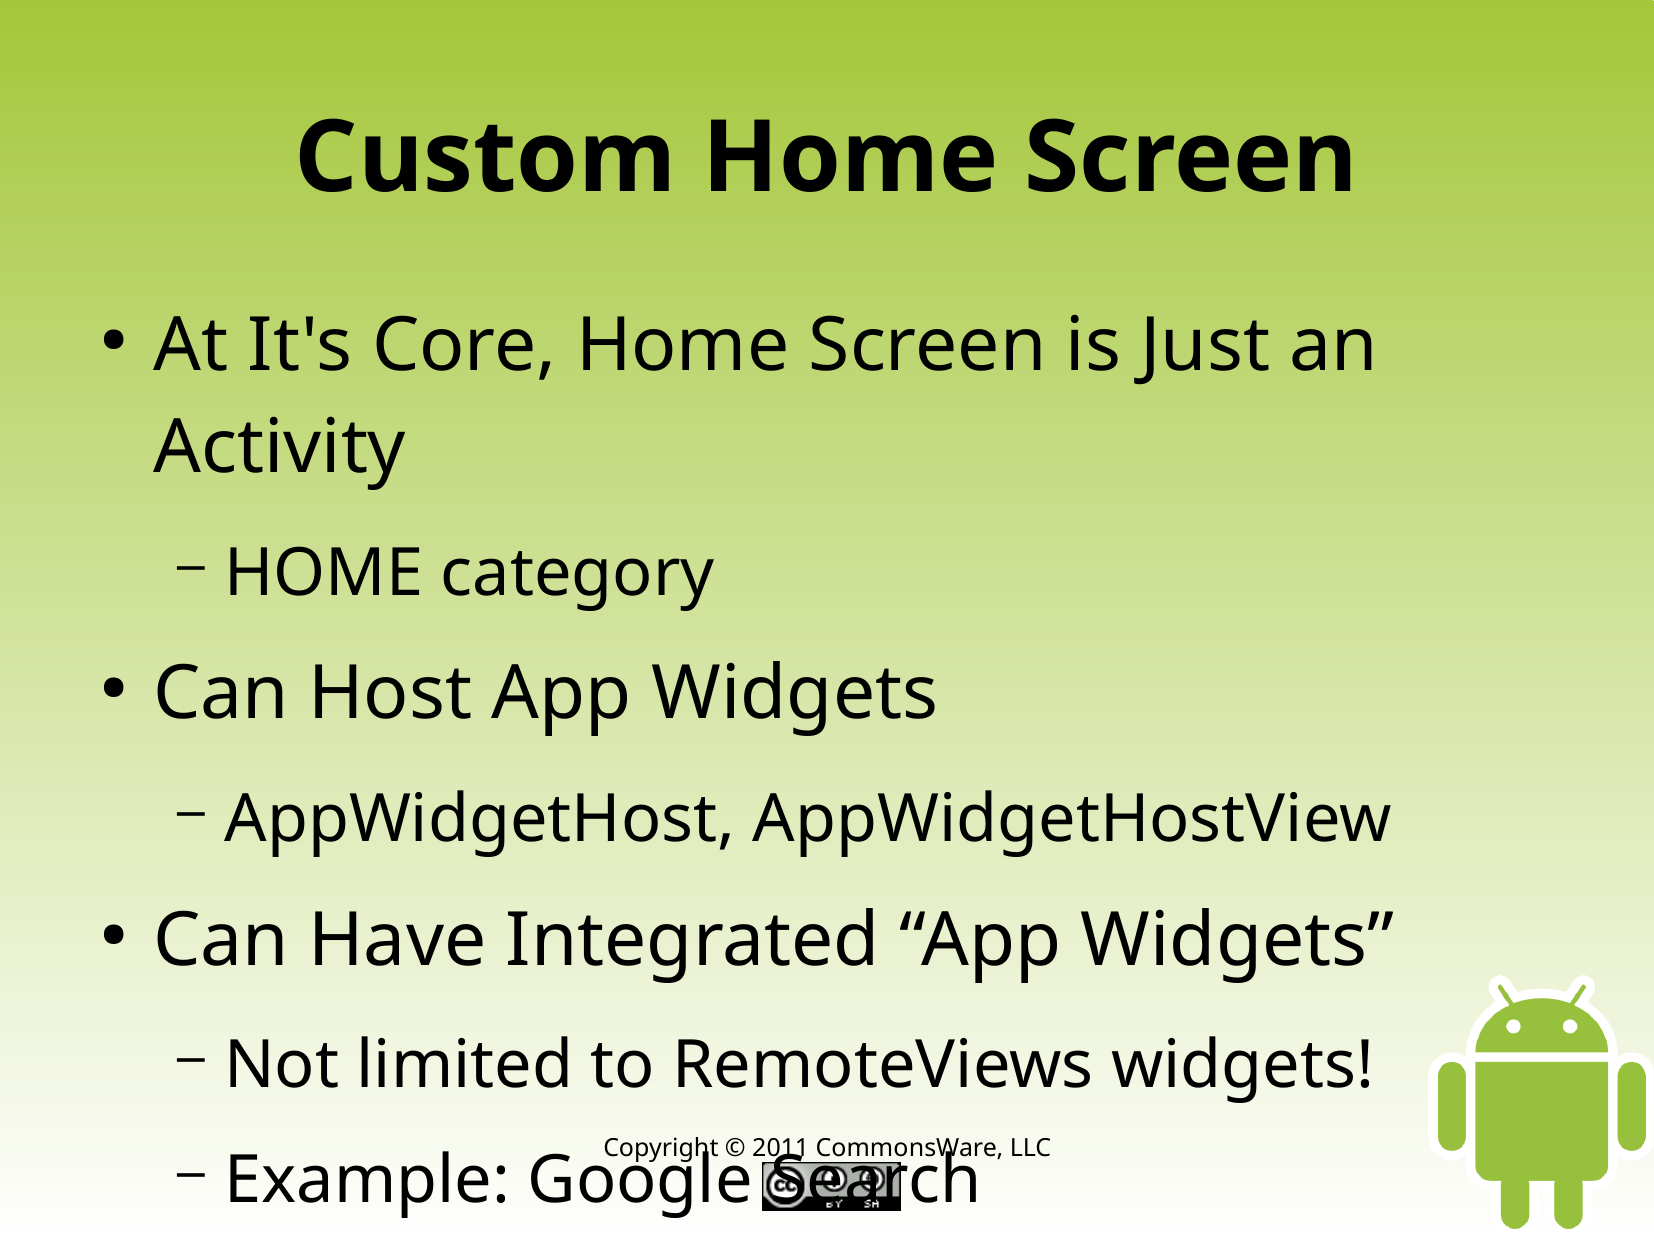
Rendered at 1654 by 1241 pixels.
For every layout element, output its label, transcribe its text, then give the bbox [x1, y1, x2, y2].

picture [762, 1162, 901, 1211]
picture [1428, 975, 1654, 1238]
list At It's Core, Home Screen is Just an Activity HOME category Can Host App Widgets AppWidgetHost, AppWidgetHostView Can Have Integrated “App Widgets” Not limited to RemoteViews widgets! Example: Google Search [82, 290, 1571, 1109]
title Custom Home Screen [82, 49, 1571, 257]
